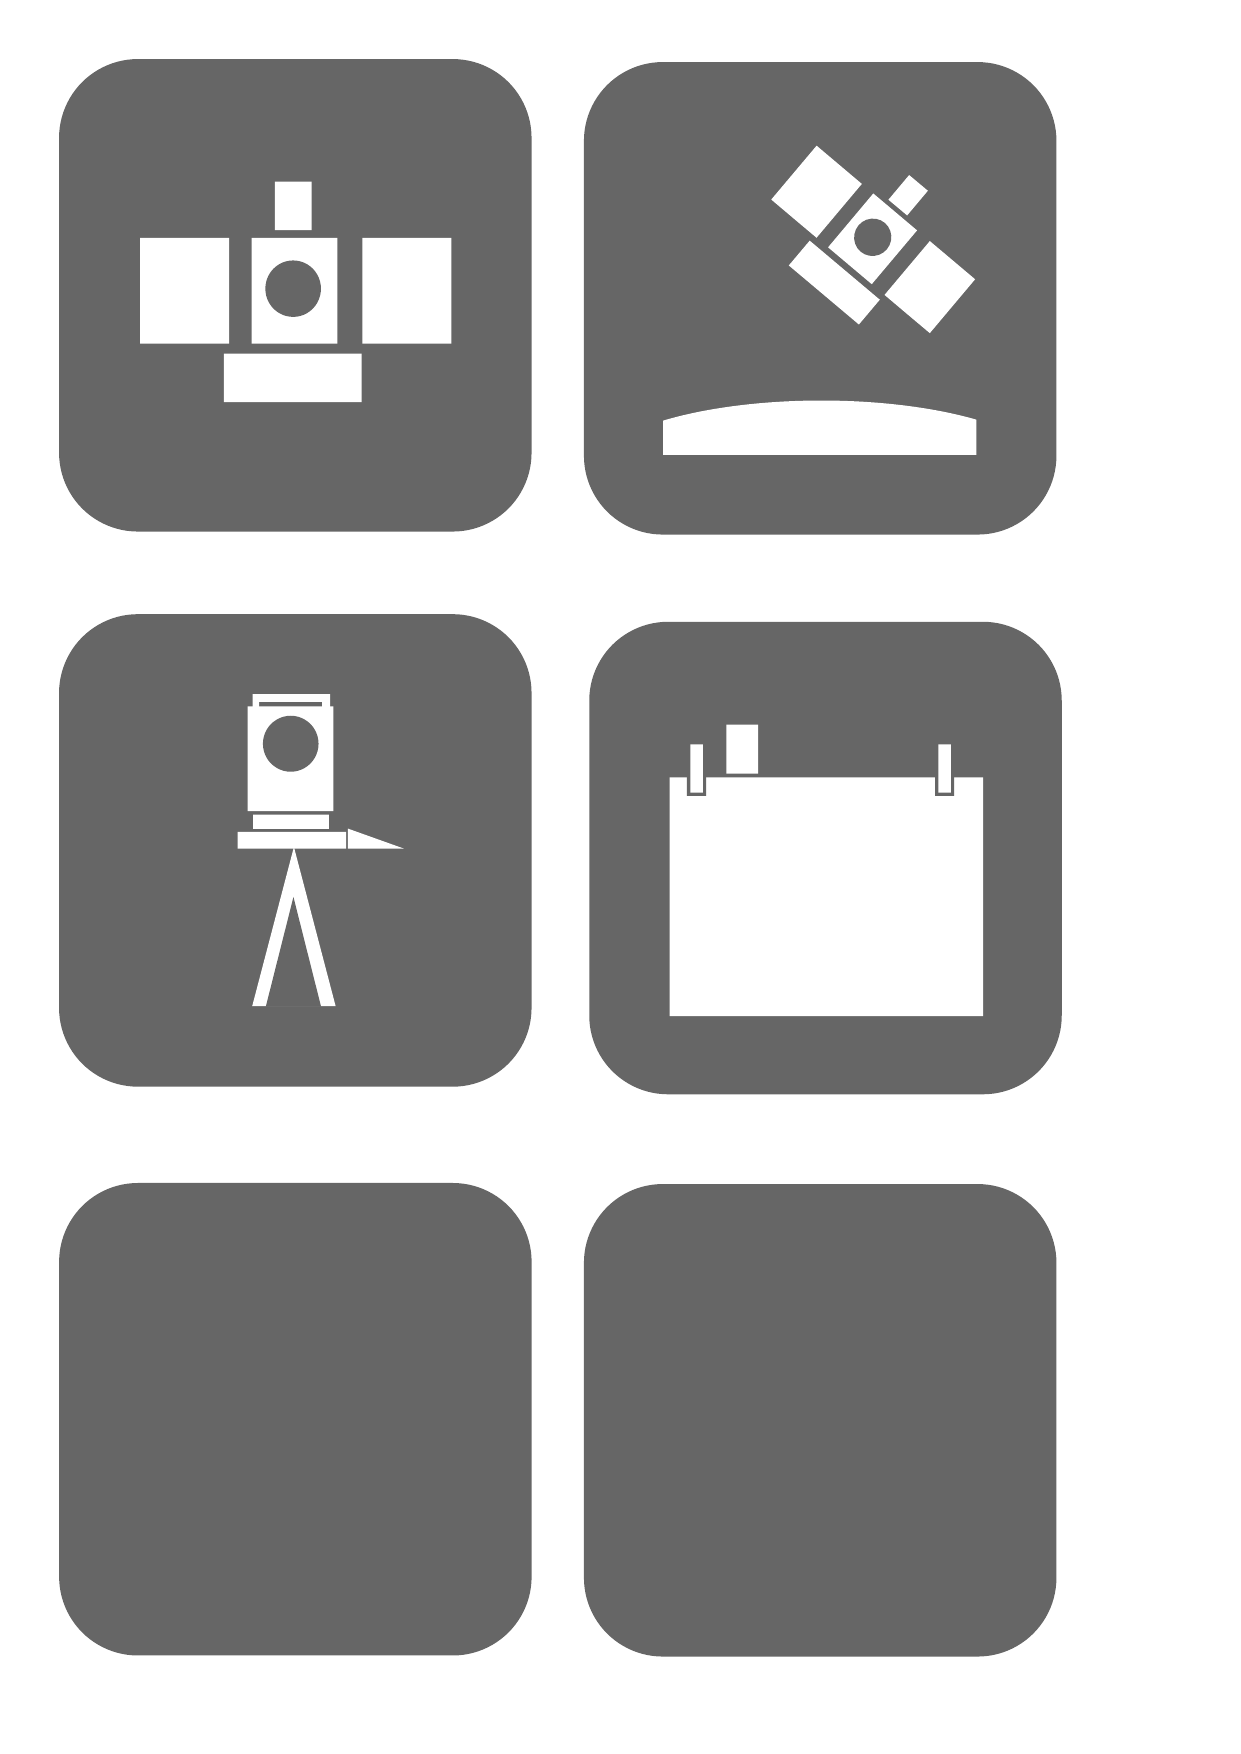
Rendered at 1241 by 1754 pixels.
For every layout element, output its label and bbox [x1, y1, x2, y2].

text_box [583, 62, 1057, 535]
text_box [589, 621, 1062, 1095]
text_box [59, 614, 532, 1087]
text_box [59, 1182, 532, 1656]
text_box [583, 1184, 1057, 1657]
text_box [59, 59, 532, 532]
